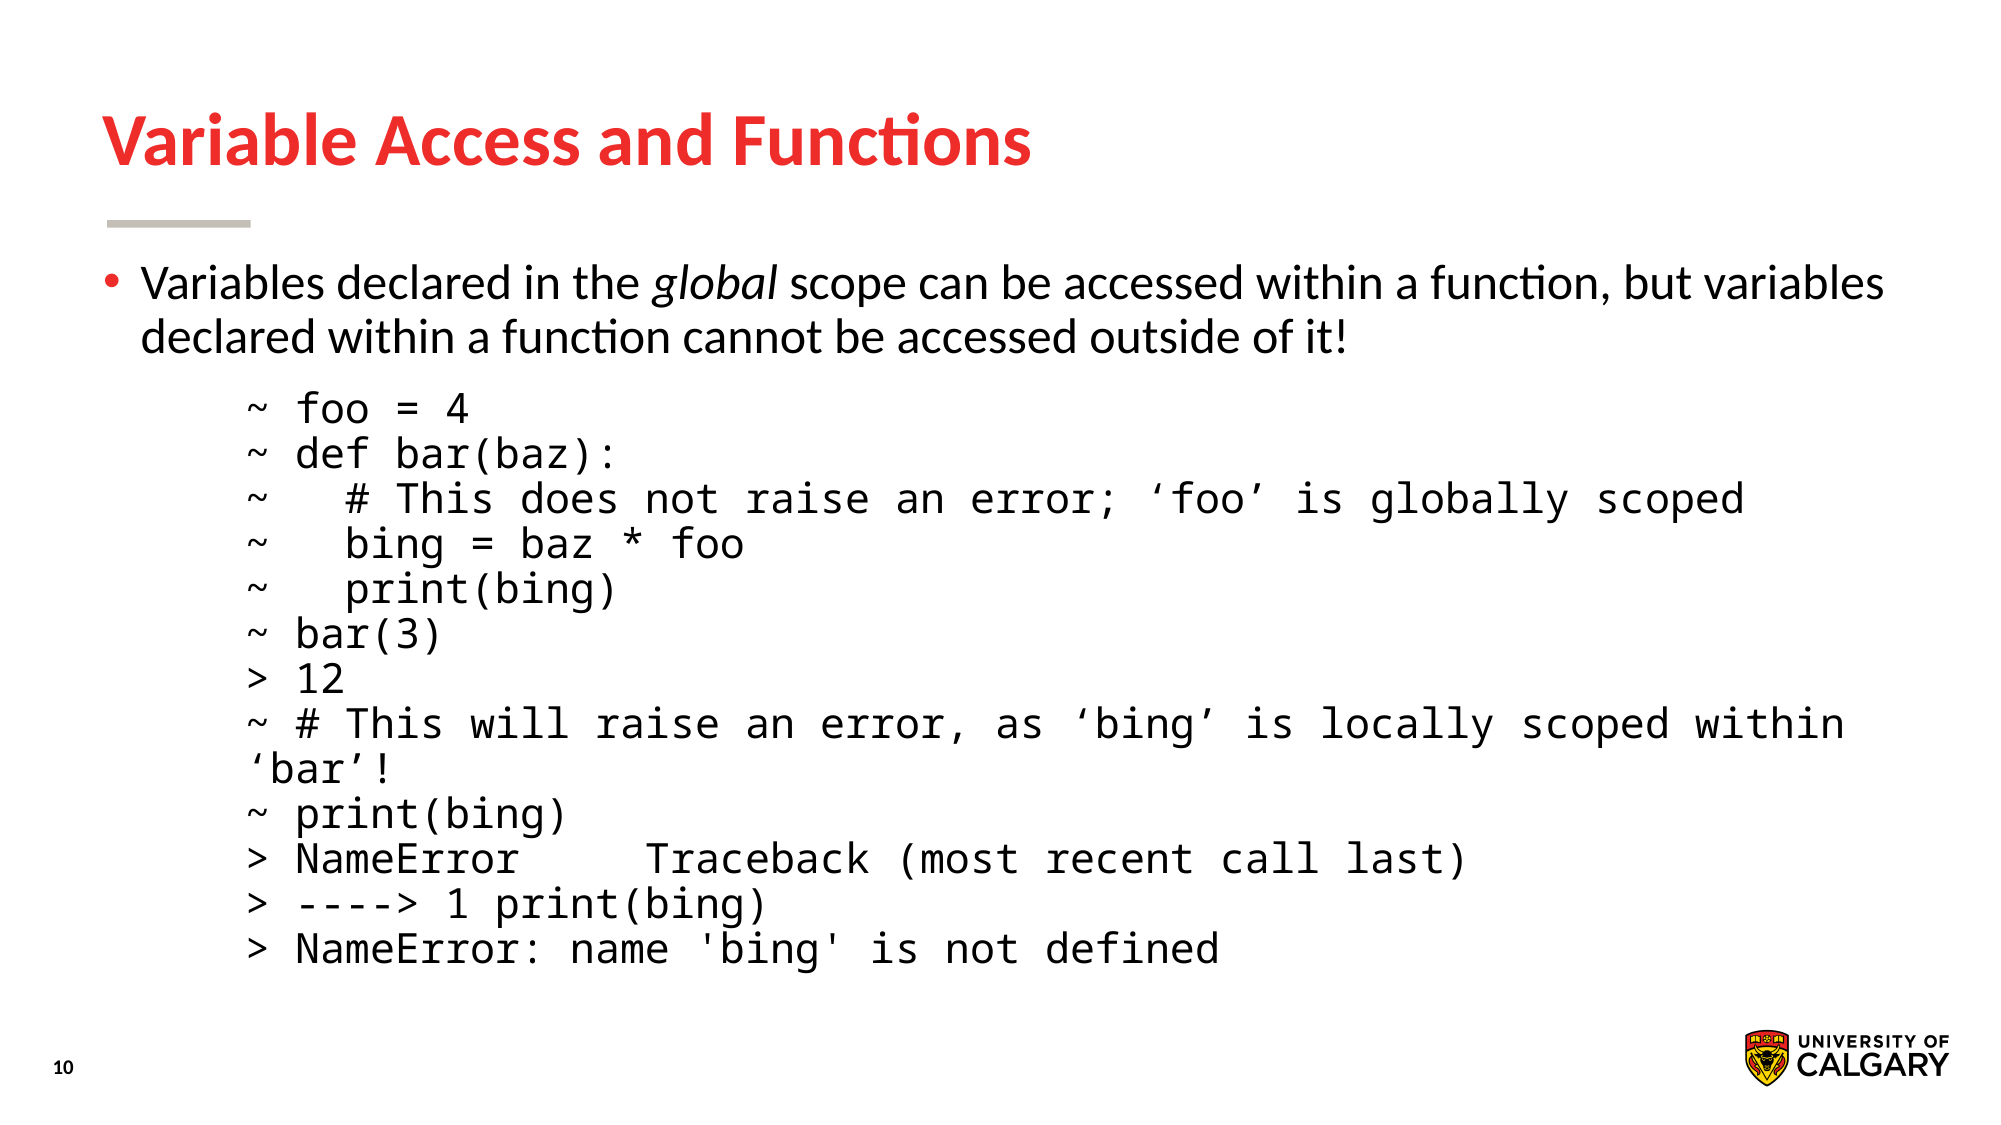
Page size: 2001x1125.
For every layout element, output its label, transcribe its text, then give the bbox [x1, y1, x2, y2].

picture [1722, 1012, 1972, 1099]
list Variables declared in the global scope can be accessed within a function, but variables declared within a function cannot be accessed outside of it! ~ foo = 4 ~ def bar(baz): ~ # This does not raise an error; ‘foo’ is globally scoped ~ bing = baz * foo ~ print(bing) ~ bar(3) > 12 ~ # This will raise an error, as ‘bing’ is locally scoped within ‘bar’! ~ print(bing) > NameError Traceback (most recent call last) > ----> 1 print(bing) > NameError: name 'bing' is not defined [88, 249, 1912, 963]
title Variable Access and Functions [87, 60, 1774, 222]
